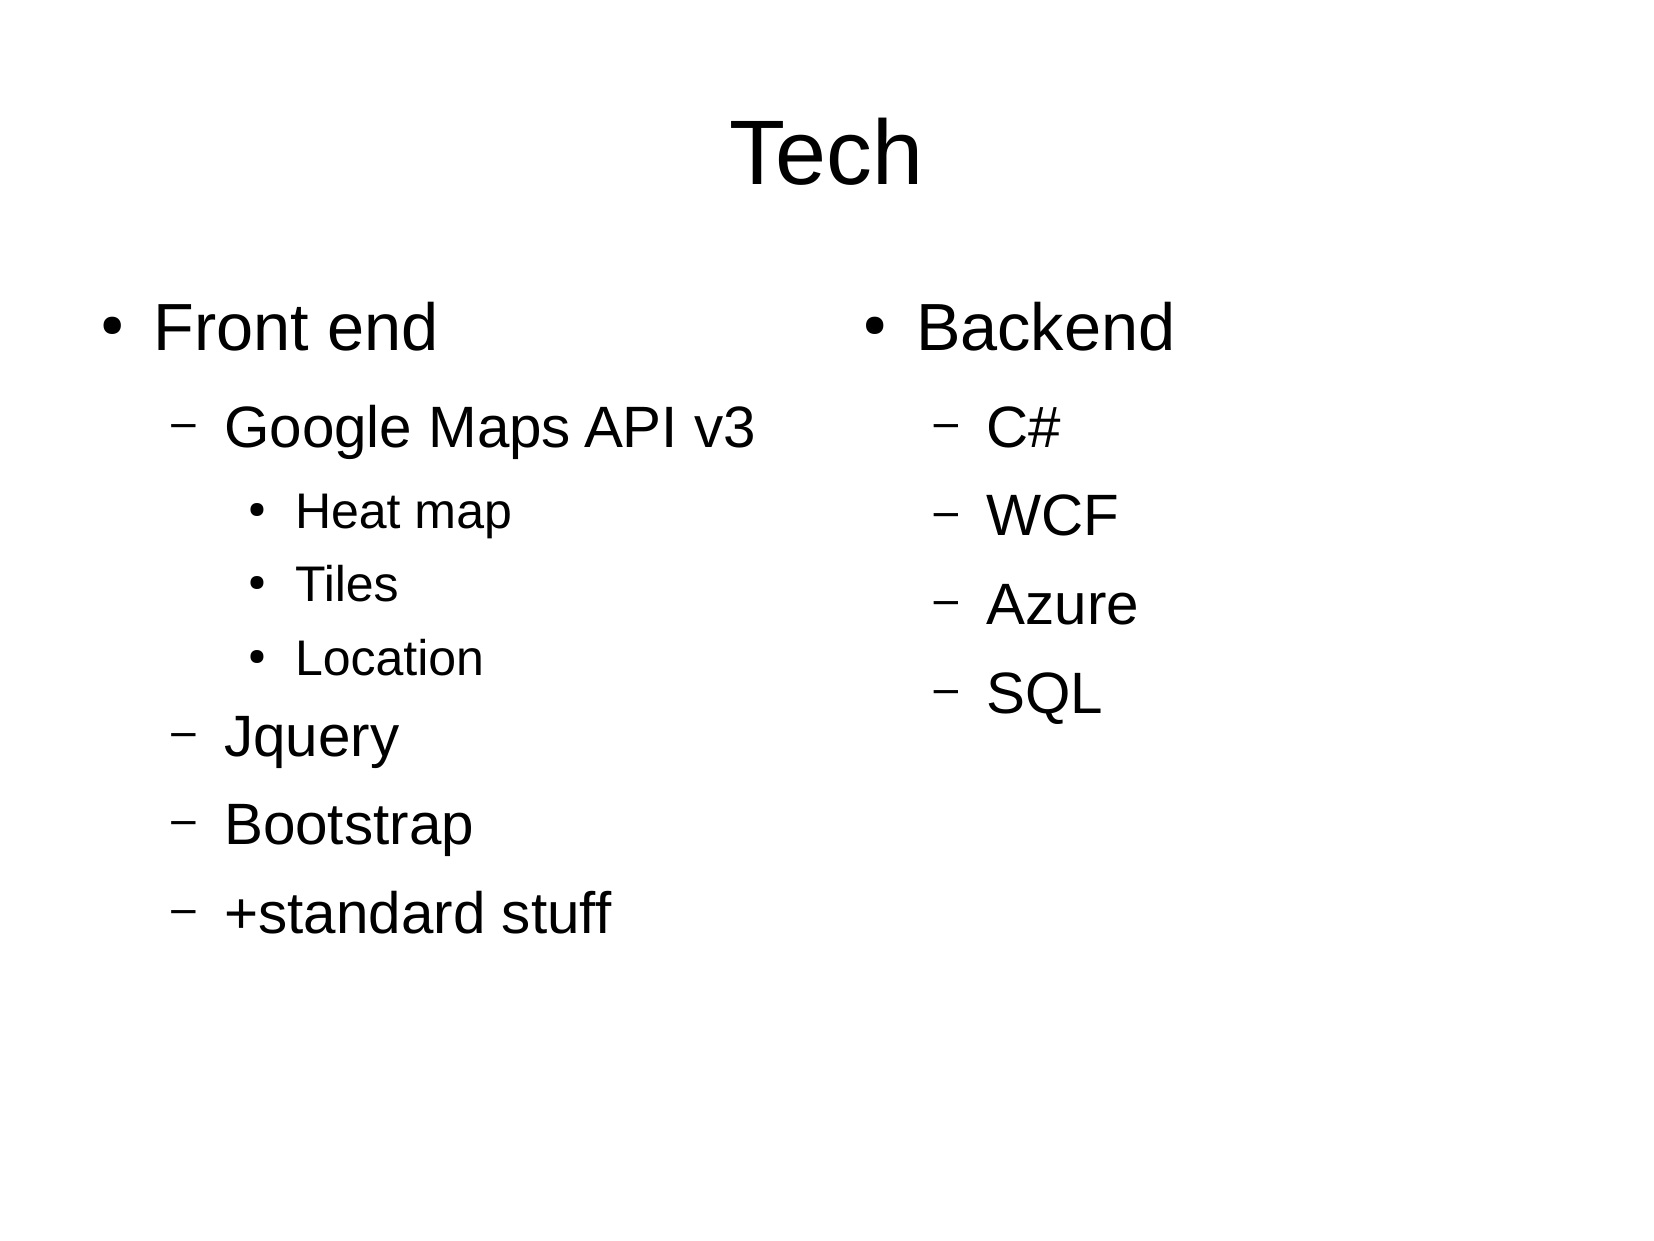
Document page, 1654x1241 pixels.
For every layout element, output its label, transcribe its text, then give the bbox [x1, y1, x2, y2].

list Backend C# WCF Azure SQL [845, 290, 1572, 1109]
list Front end Google Maps API v3 Heat map Tiles Location Jquery Bootstrap +standard stuff [82, 290, 809, 1109]
title Tech [82, 49, 1571, 257]
